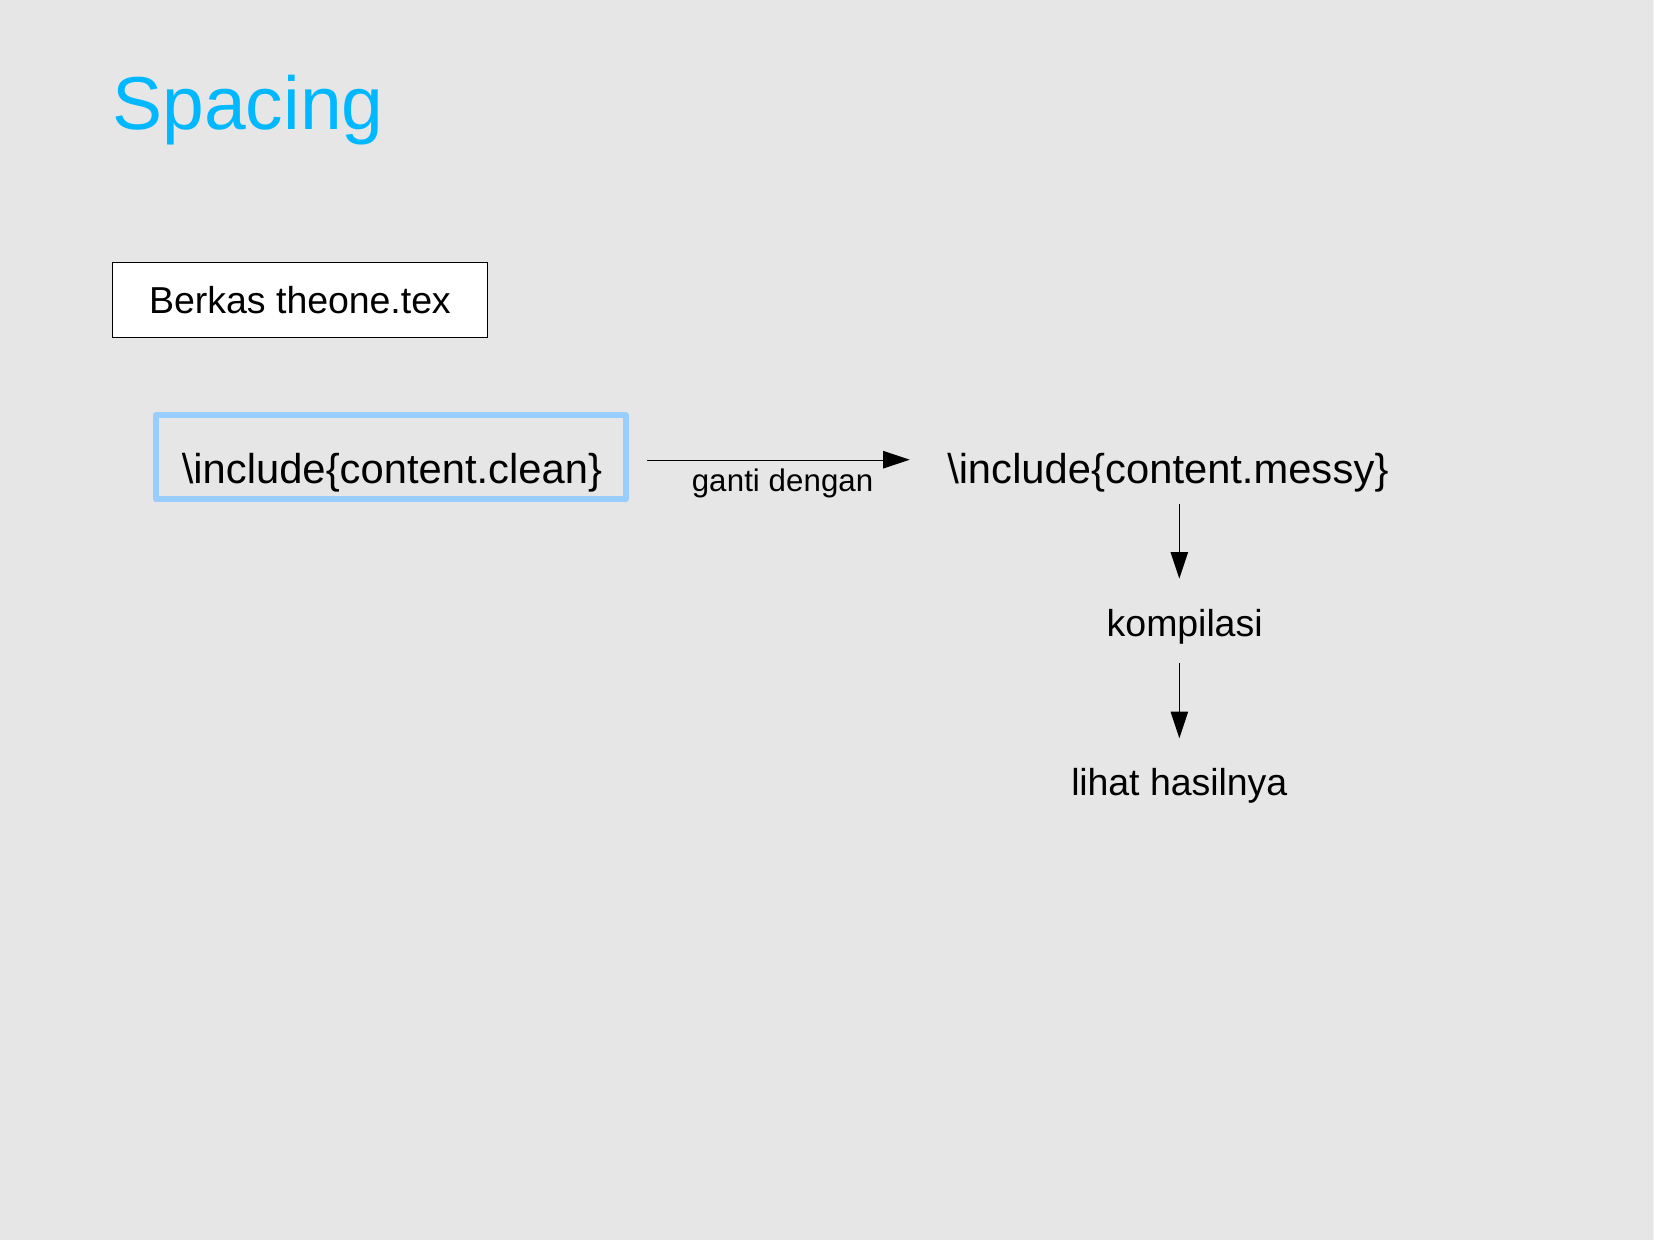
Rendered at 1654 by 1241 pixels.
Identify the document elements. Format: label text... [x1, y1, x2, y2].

text_box lihat hasilnya [1056, 754, 1302, 812]
text_box ganti dengan [677, 455, 889, 506]
title Spacing [112, 56, 1571, 151]
subtitle \include{content.clean} [155, 415, 626, 500]
text_box Berkas theone.tex [112, 262, 488, 338]
text_box \include{content.messy} [947, 405, 1435, 510]
text_box kompilasi [1091, 594, 1278, 652]
